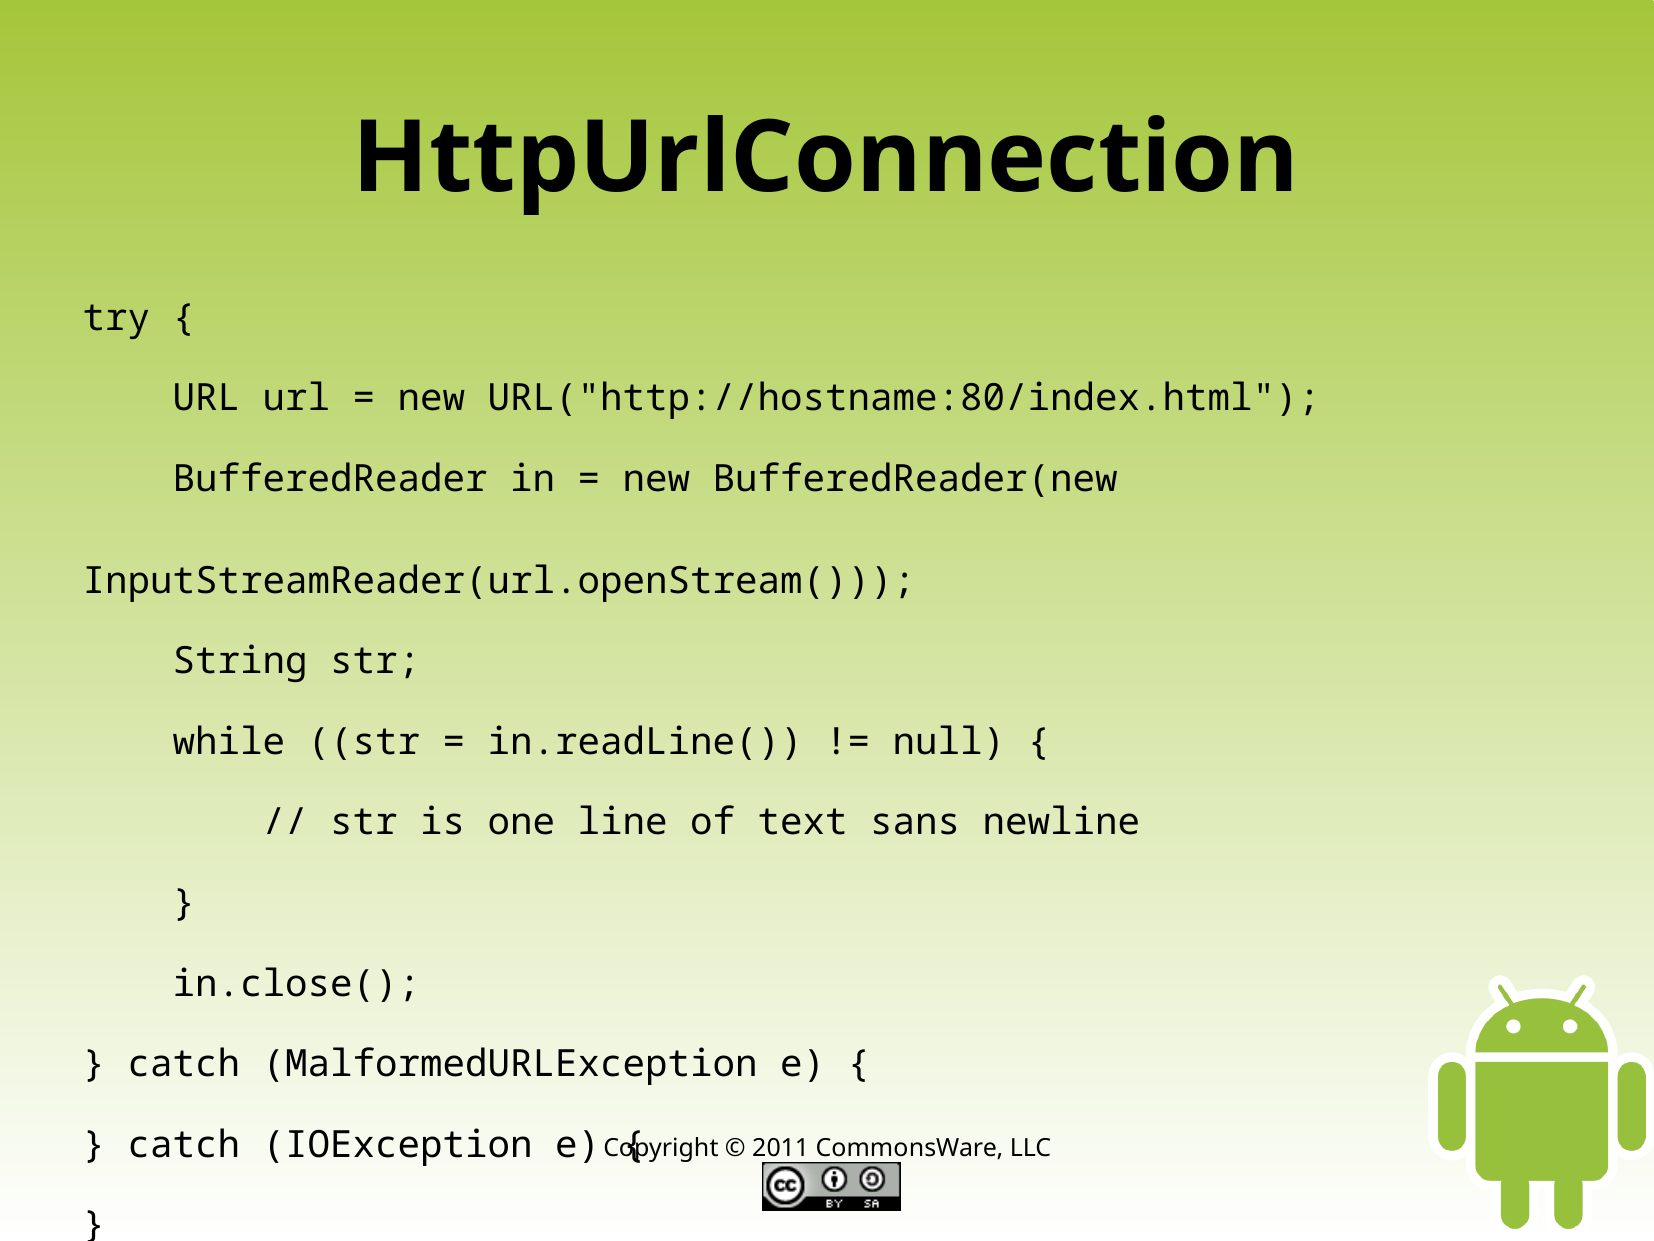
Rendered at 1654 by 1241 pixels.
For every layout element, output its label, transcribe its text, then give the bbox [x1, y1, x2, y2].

picture [1428, 975, 1654, 1238]
list try { URL url = new URL("http://hostname:80/index.html"); BufferedReader in = new BufferedReader(new InputStreamReader(url.openStream())); String str; while ((str = in.readLine()) != null) { // str is one line of text sans newline } in.close(); } catch (MalformedURLException e) { } catch (IOException e) { } [82, 290, 1571, 1114]
title HttpUrlConnection [82, 49, 1571, 257]
picture [762, 1162, 901, 1211]
